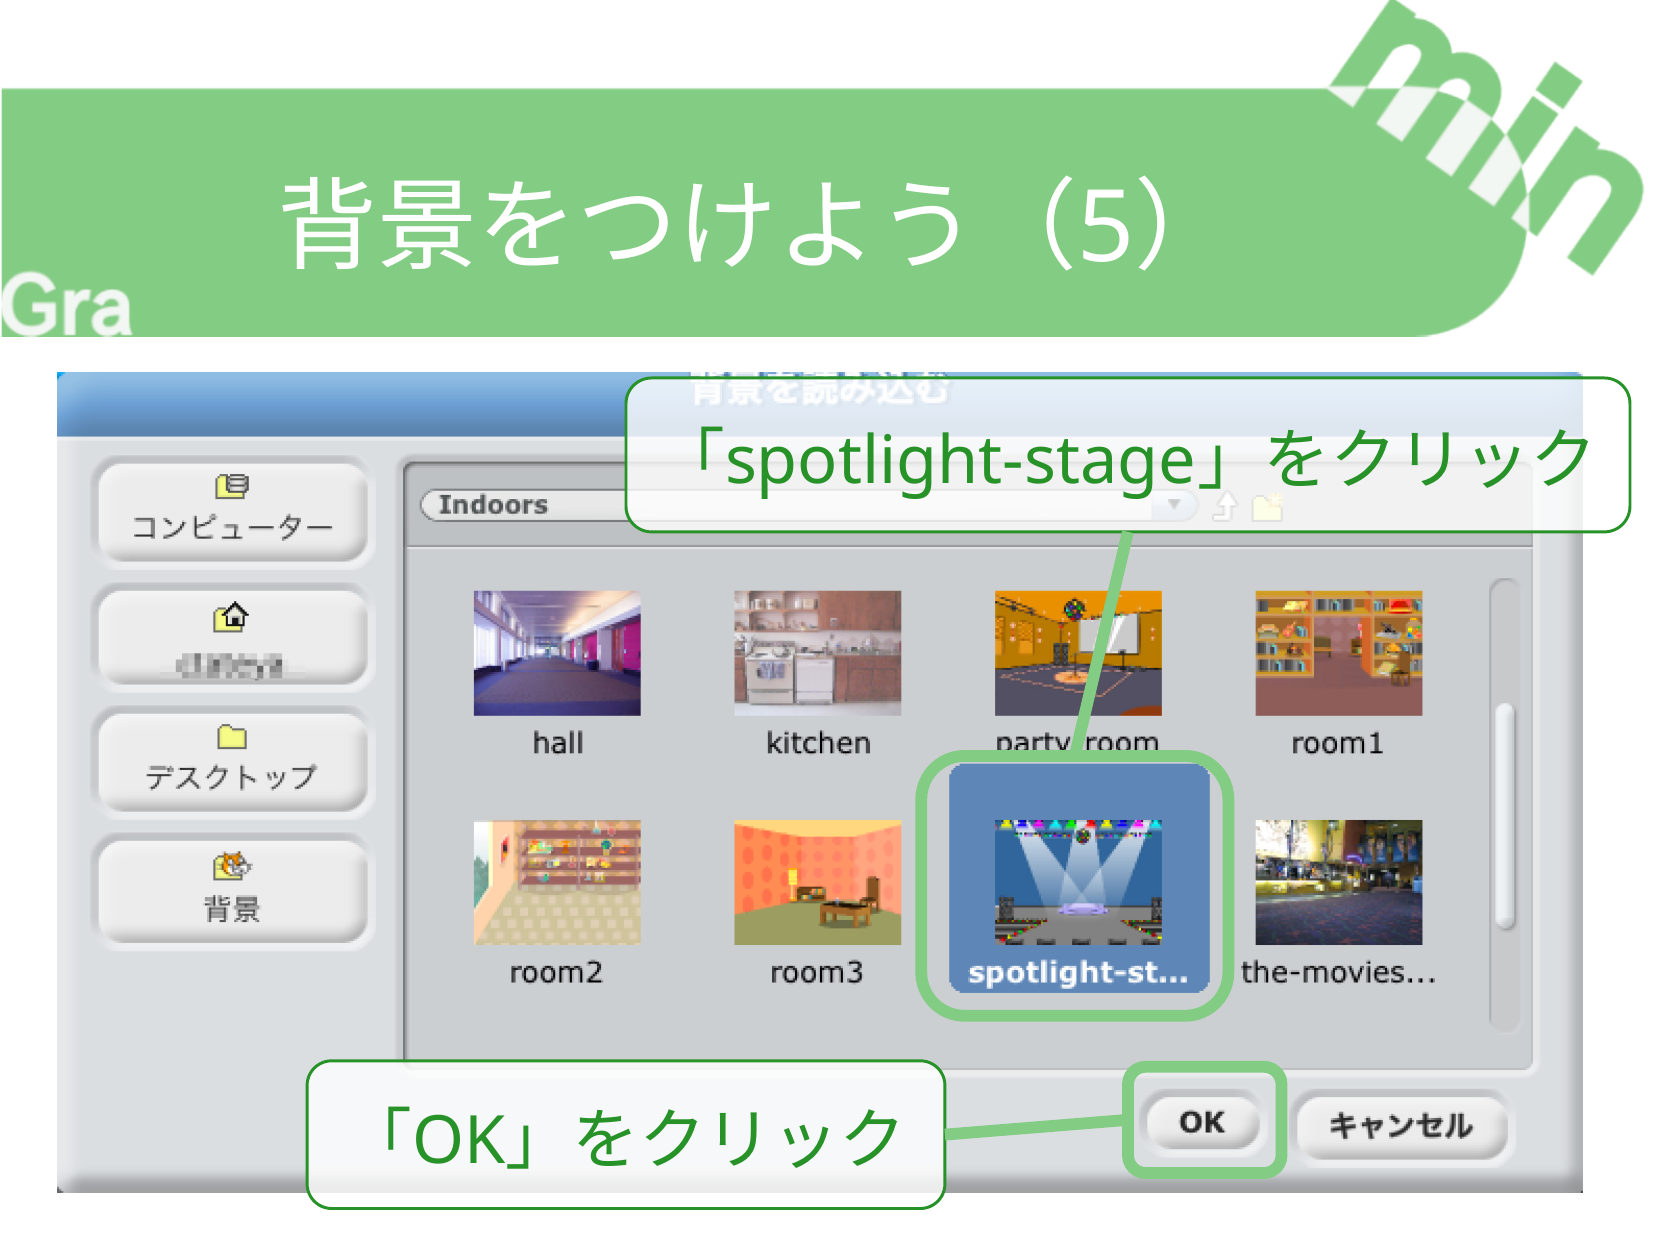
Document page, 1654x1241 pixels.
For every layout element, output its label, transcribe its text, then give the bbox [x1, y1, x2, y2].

title 背景をつけよう（5） [11, 134, 1501, 303]
text_box 「spotlight-stage」をクリック [625, 377, 1630, 532]
picture [928, 762, 1222, 1009]
picture [57, 372, 1583, 1193]
picture [1, 0, 1654, 337]
text_box 「OK」をクリック [307, 1060, 945, 1209]
picture [1134, 1073, 1275, 1167]
